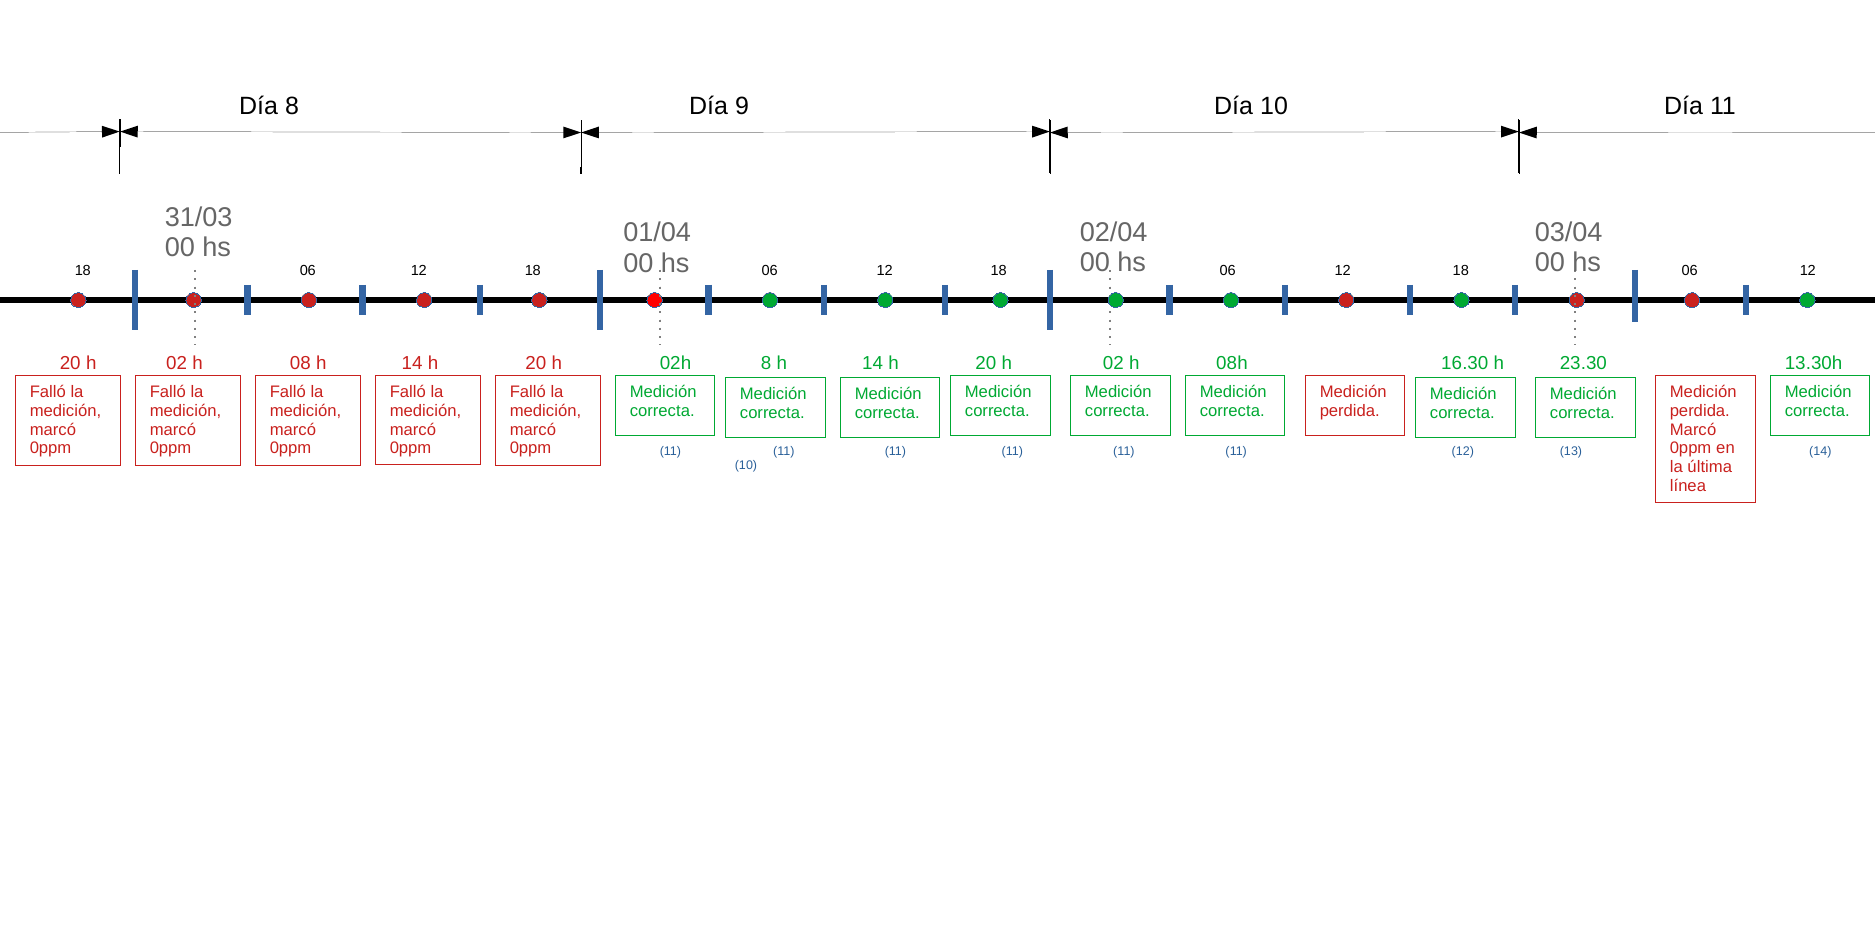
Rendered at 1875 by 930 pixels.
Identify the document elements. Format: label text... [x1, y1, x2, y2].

text_box Medición correcta. [615, 375, 715, 436]
text_box [532, 303, 547, 308]
text_box [186, 303, 201, 308]
text_box Falló la medición, marcó 0ppm [15, 375, 121, 466]
text_box 01/04 00 hs [608, 209, 709, 286]
text_box Medición perdida. [1305, 375, 1405, 436]
text_box (11) (11) (11) (11) (11) (11) (12) (13) (14) (10) [645, 437, 1655, 480]
text_box Falló la medición, marcó 0ppm [255, 375, 361, 466]
text_box [878, 303, 893, 308]
text_box [301, 303, 316, 308]
text_box Medición correcta. [1535, 377, 1636, 438]
text_box Medición correcta. [1070, 375, 1171, 436]
text_box [1224, 303, 1238, 308]
text_box [1454, 303, 1469, 308]
text_box Medición correcta. [840, 377, 940, 438]
text_box Medición correcta. [725, 377, 826, 437]
text_box 03/04 00 hs [1520, 209, 1621, 285]
text_box [417, 303, 432, 308]
text_box Falló la medición, marcó 0ppm [135, 375, 241, 466]
text_box [1799, 292, 1816, 308]
text_box Falló la medición, marcó 0ppm [375, 375, 481, 465]
text_box [1339, 303, 1354, 308]
text_box 18 06 12 18 06 12 18 06 12 18 06 12 [60, 255, 1875, 303]
text_box [647, 303, 662, 308]
text_box 20 h 02 h 08 h 14 h 20 h 02h 8 h 14 h 20 h 02 h 08h 16.30 h 23.30 13.30h [45, 344, 1875, 402]
text_box [1569, 292, 1585, 308]
text_box Falló la medición, marcó 0ppm [495, 375, 601, 466]
text_box Medición correcta. [950, 375, 1051, 436]
text_box [1685, 303, 1699, 308]
text_box [763, 303, 777, 308]
text_box [1108, 303, 1123, 308]
text_box Medición perdida. Marcó 0ppm en la última línea [1655, 375, 1756, 503]
text_box 31/03 00 hs [150, 194, 250, 255]
text_box 02/04 00 hs [1065, 209, 1165, 285]
text_box [993, 303, 1008, 308]
text_box Medición correcta. [1185, 375, 1285, 436]
text_box Medición correcta. [1770, 375, 1870, 436]
text_box [71, 303, 86, 308]
text_box Medición correcta. [1415, 377, 1516, 438]
text_box Día 8 Día 9 Día 10 Día 11 [224, 84, 1816, 135]
text_box (11) (11) (11) (11) (11) (11) (12) (13) (14) (10) [1756, 437, 1875, 480]
